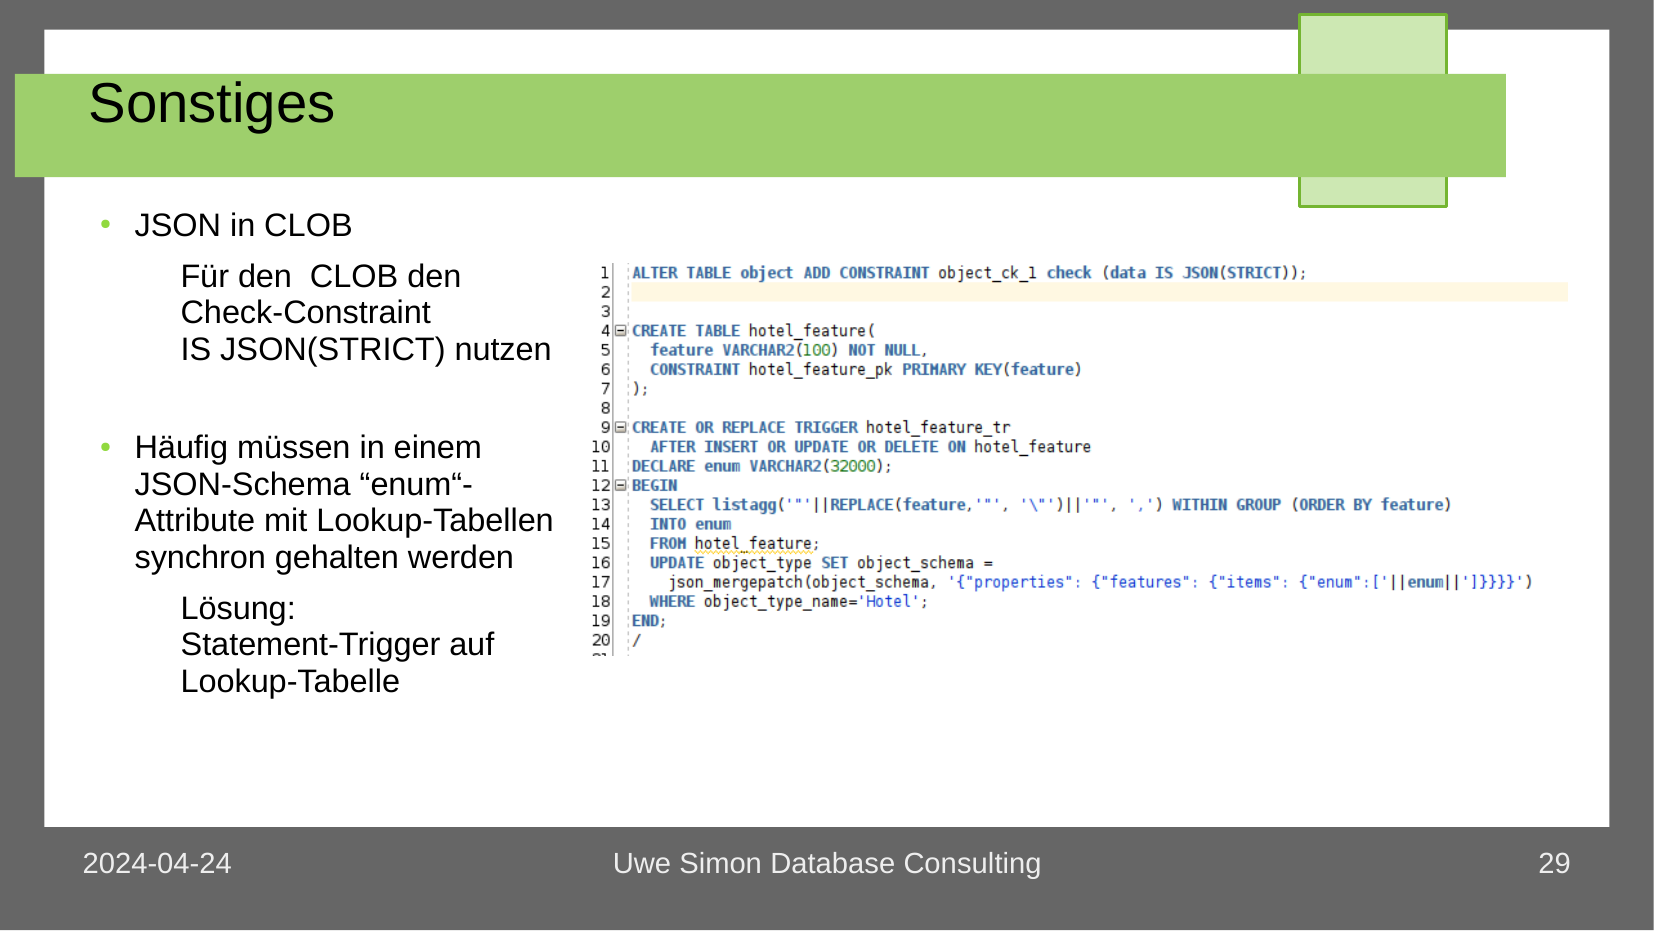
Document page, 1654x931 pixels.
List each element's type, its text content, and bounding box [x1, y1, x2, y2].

list JSON in CLOB Für den CLOB den Check-Constraint IS JSON(STRICT) nutzen Häufig müssen in einem JSON-Schema “enum“-Attribute mit Lookup-Tabellen synchron gehalten werden Lösung: Statement-Trigger auf Lookup-Tabelle [88, 206, 560, 739]
title Sonstiges [88, 29, 1565, 178]
picture [584, 263, 1568, 656]
